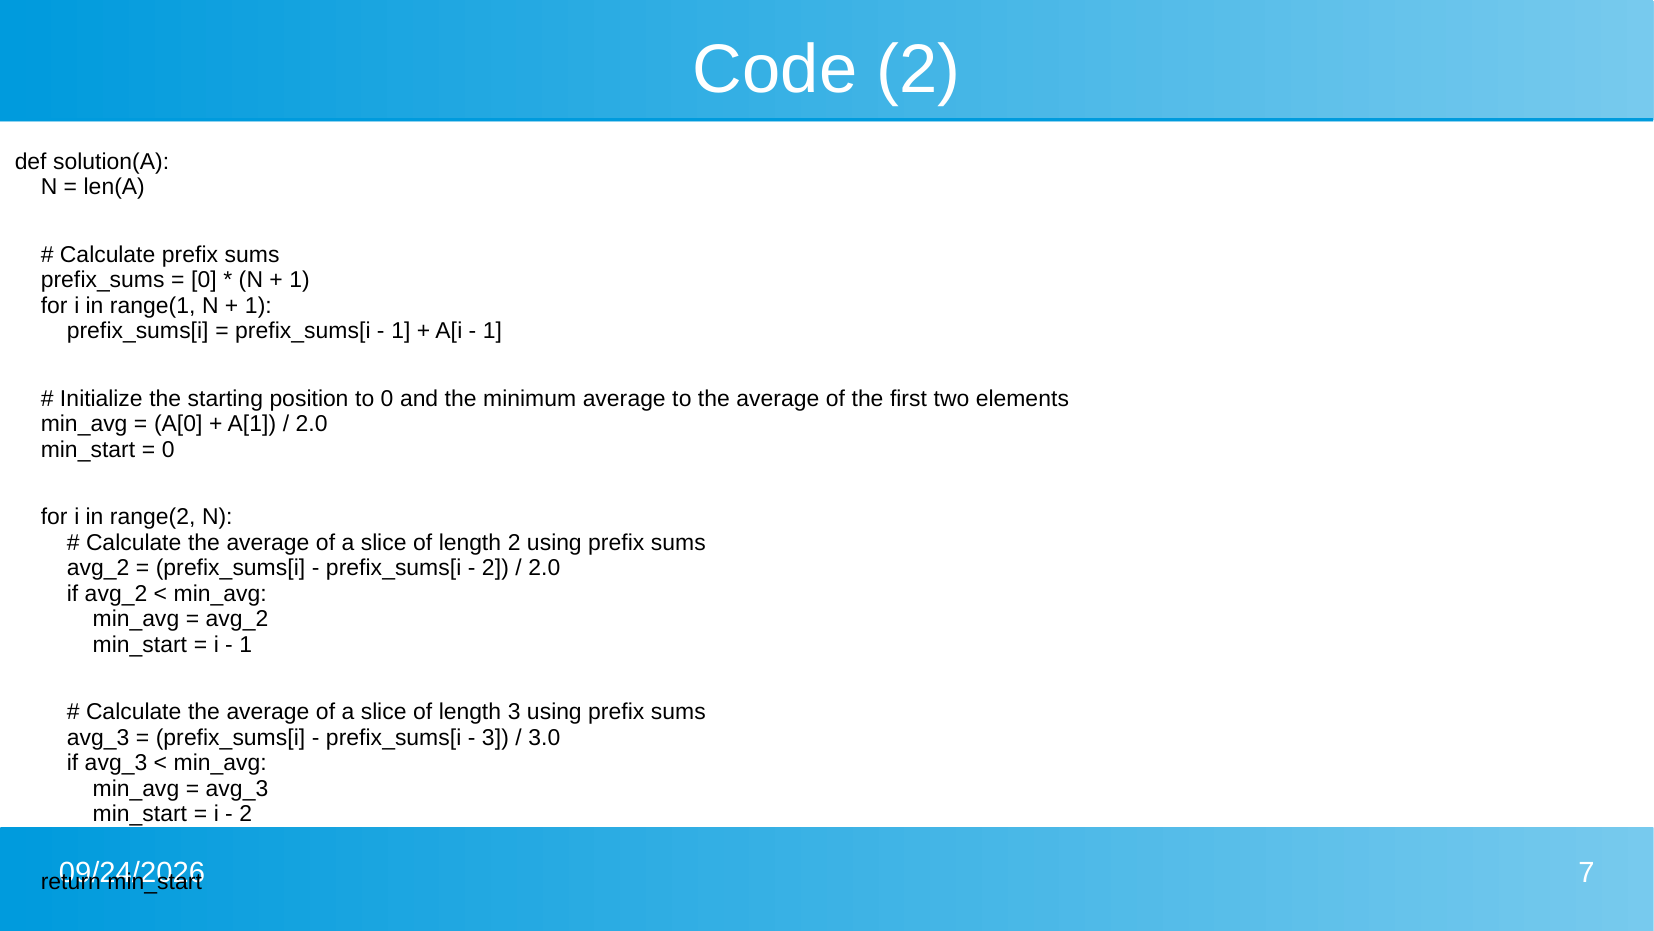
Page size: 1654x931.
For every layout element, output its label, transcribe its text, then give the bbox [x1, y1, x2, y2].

text_box def solution(A): N = len(A) # Calculate prefix sums prefix_sums = [0] * (N + 1) for i in range(1, N + 1): prefix_sums[i] = prefix_sums[i - 1] + A[i - 1] # Initialize the starting position to 0 and the minimum average to the average of the first two elements min_avg = (A[0] + A[1]) / 2.0 min_start = 0 for i in range(2, N): # Calculate the average of a slice of length 2 using prefix sums avg_2 = (prefix_sums[i] - prefix_sums[i - 2]) / 2.0 if avg_2 < min_avg: min_avg = avg_2 min_start = i - 1 # Calculate the average of a slice of length 3 using prefix sums avg_3 = (prefix_sums[i] - prefix_sums[i - 3]) / 3.0 if avg_3 < min_avg: min_avg = avg_3 min_start = i - 2 return min_start [0, 140, 1276, 902]
title Code (2) [59, 29, 1595, 108]
